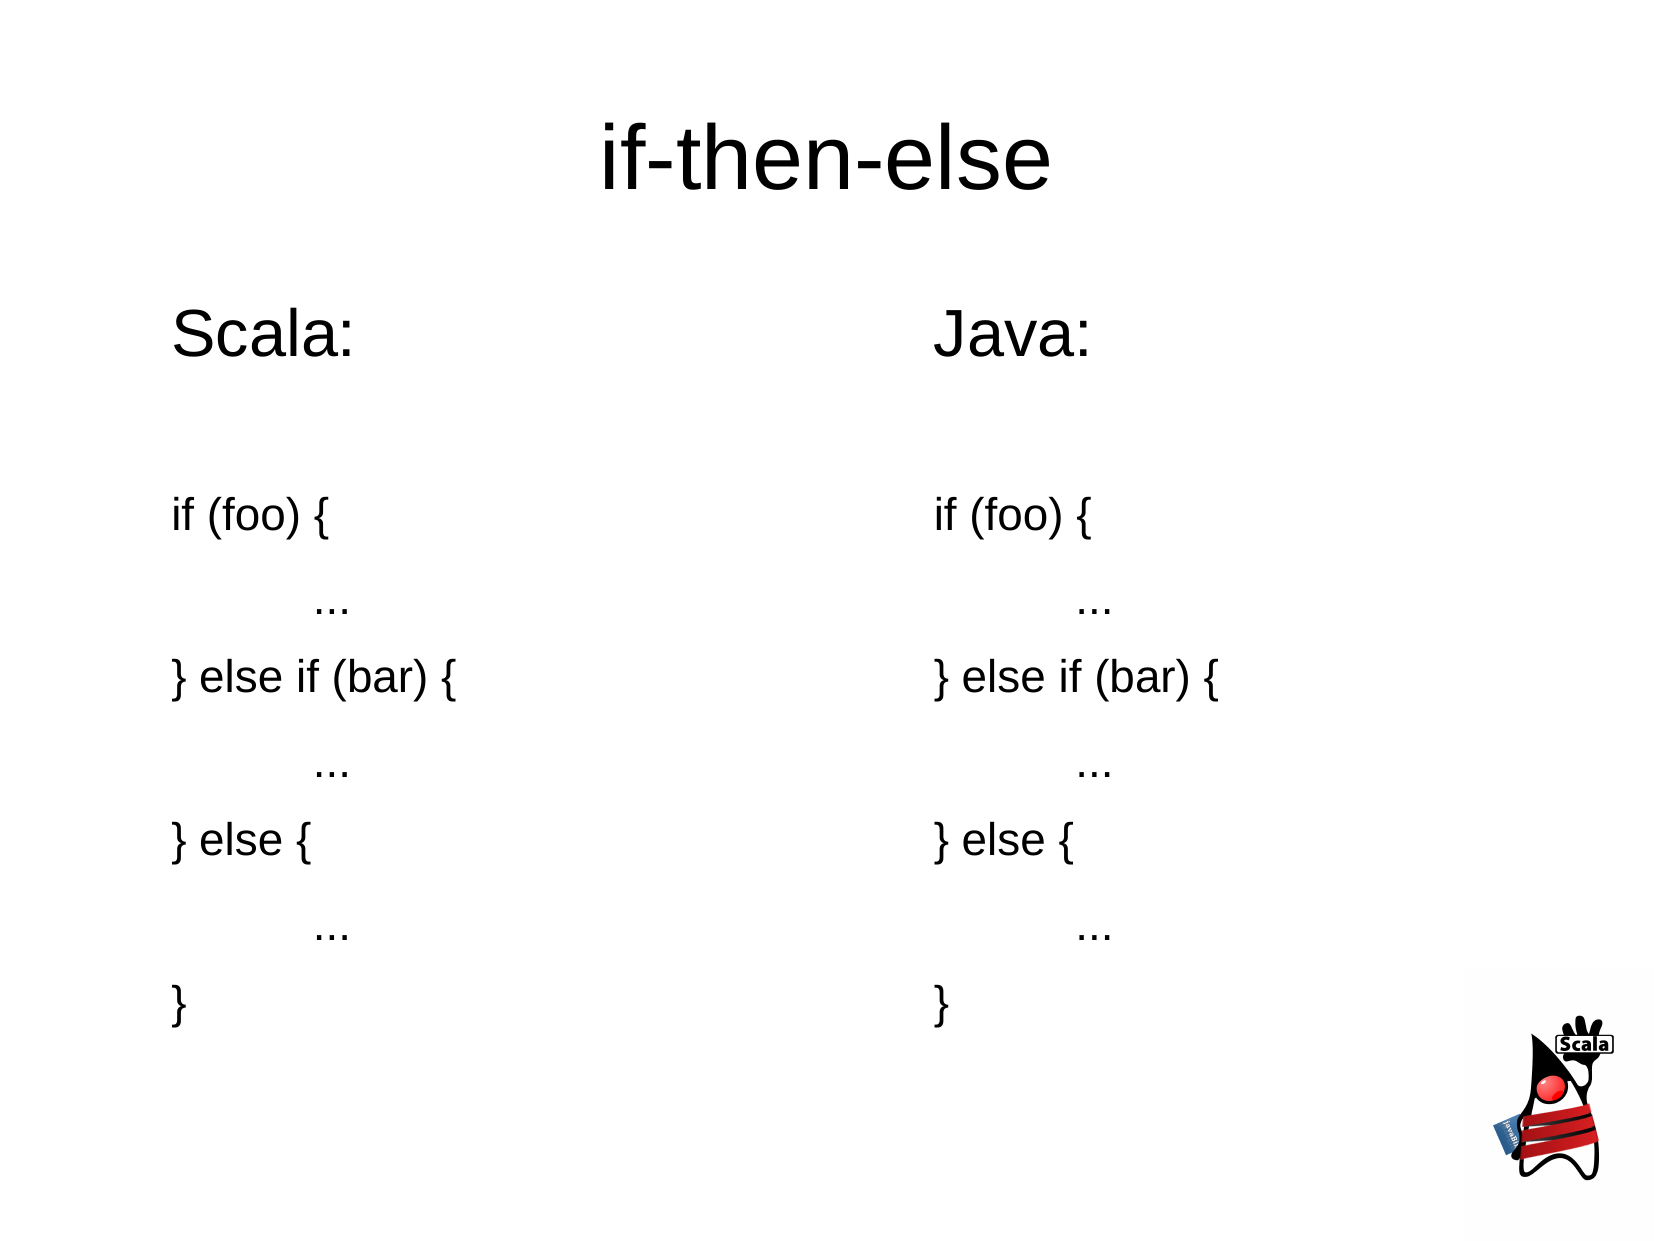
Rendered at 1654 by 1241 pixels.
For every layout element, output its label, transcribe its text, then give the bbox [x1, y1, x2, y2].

list Java: if (foo) { ... } else if (bar) { ... } else { ... } [845, 290, 1572, 1109]
list Scala: if (foo) { ... } else if (bar) { ... } else { ... } [82, 290, 809, 1109]
title if-then-else [82, 56, 1571, 250]
